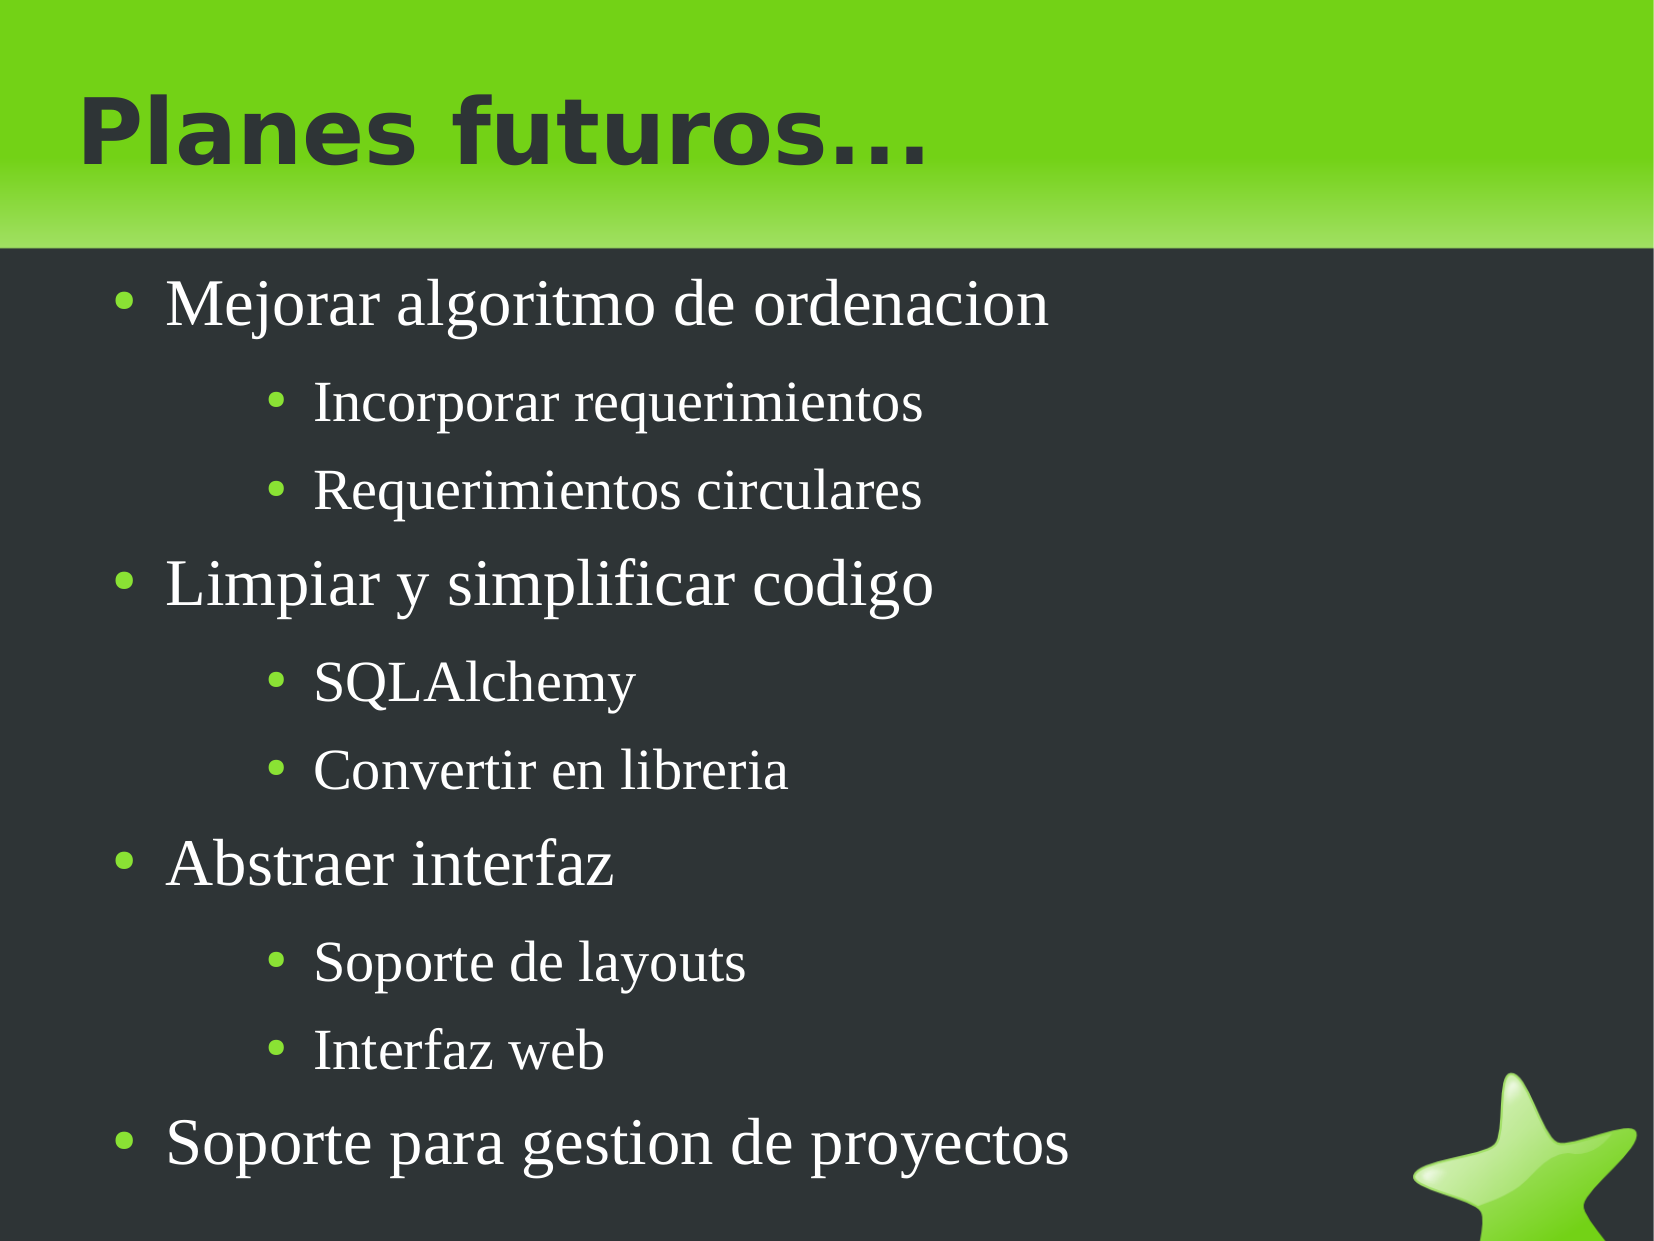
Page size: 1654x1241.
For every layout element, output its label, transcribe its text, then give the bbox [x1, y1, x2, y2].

title Planes futuros... [76, 29, 1565, 237]
list Mejorar algoritmo de ordenacion Incorporar requerimientos Requerimientos circulares Limpiar y simplificar codigo SQLAlchemy Convertir en libreria Abstraer interfaz Soporte de layouts Interfaz web Soporte para gestion de proyectos [76, 265, 1565, 1241]
picture [0, 0, 1654, 1241]
